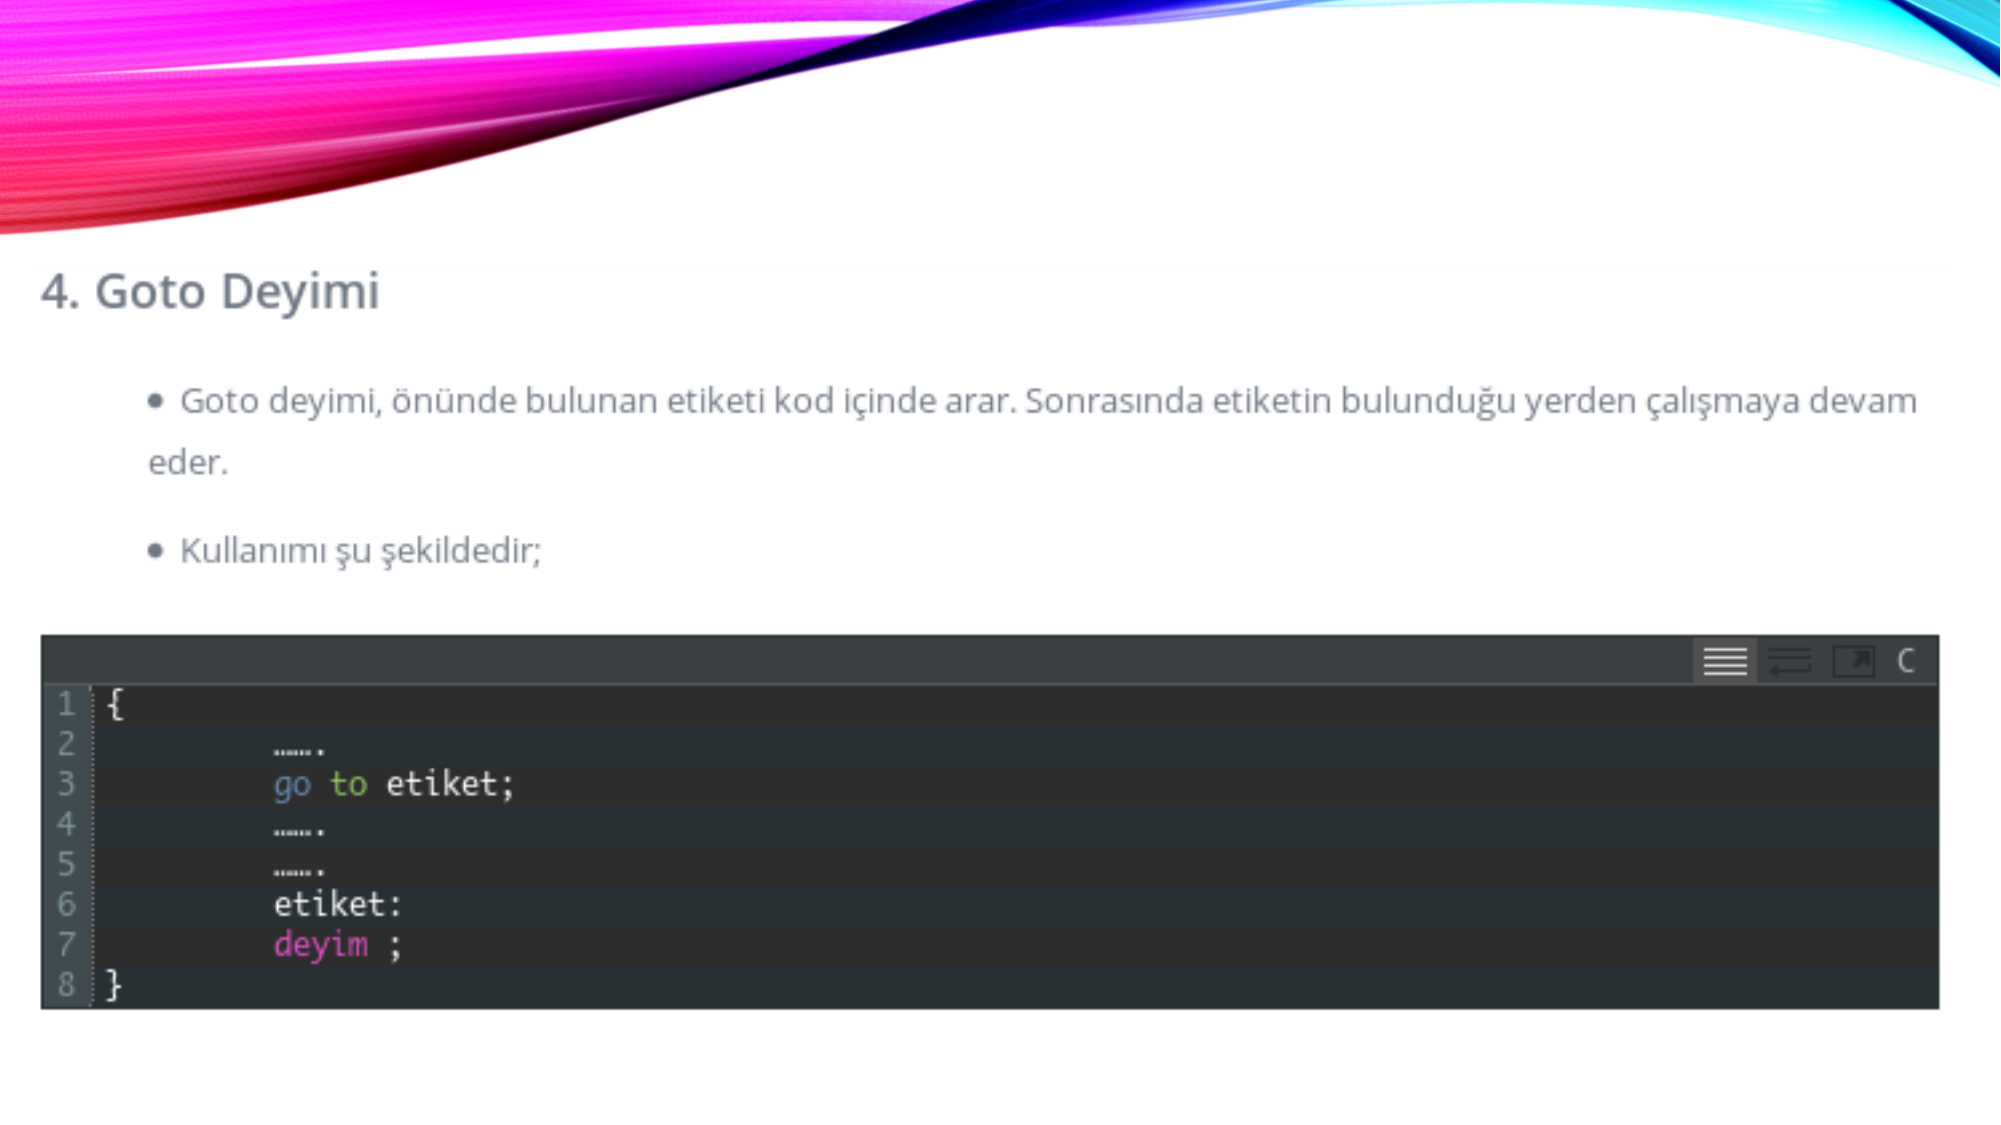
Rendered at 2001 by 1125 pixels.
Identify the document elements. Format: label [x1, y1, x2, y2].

picture [0, 0, 2000, 237]
picture [39, 269, 1951, 1029]
